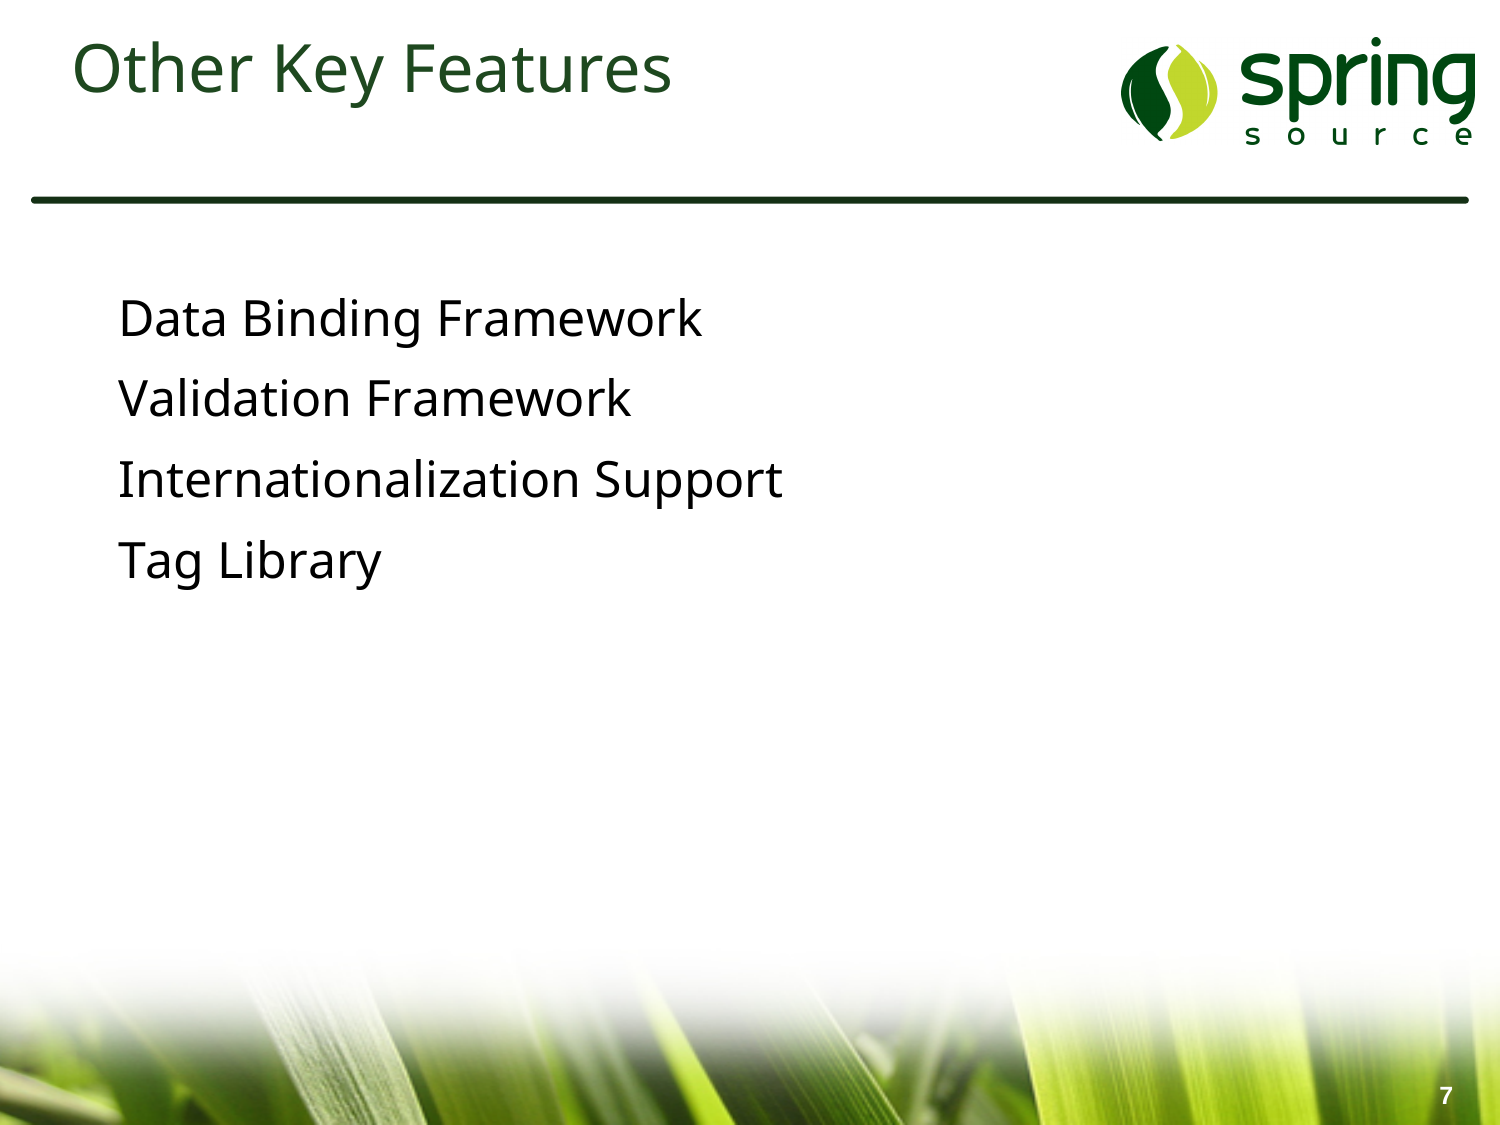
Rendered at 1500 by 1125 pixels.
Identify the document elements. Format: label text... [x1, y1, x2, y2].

list Data Binding Framework Validation Framework Internationalization Support Tag Library [103, 275, 1394, 938]
title Other Key Features [56, 13, 1089, 176]
picture [1121, 37, 1475, 145]
picture [0, 944, 1500, 1125]
